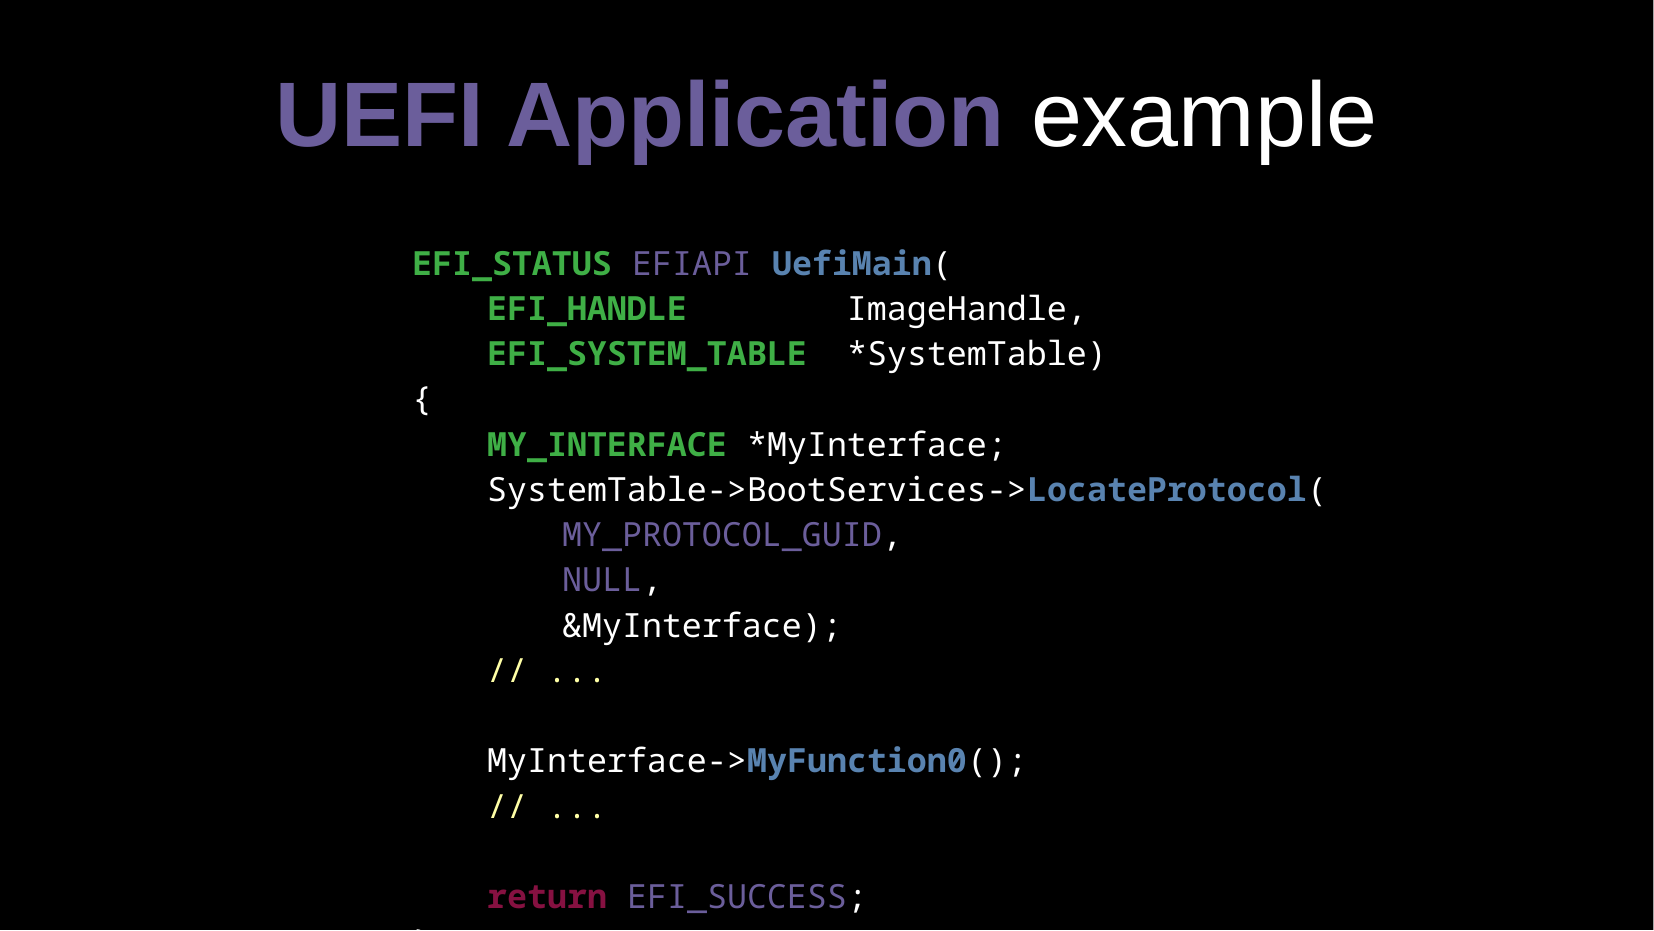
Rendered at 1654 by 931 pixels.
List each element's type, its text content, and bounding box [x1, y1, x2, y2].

title UEFI Application example [82, 37, 1571, 193]
text_box EFI_STATUS EFIAPI UefiMain( EFI_HANDLE ImageHandle, EFI_SYSTEM_TABLE *SystemTable) { MY_INTERFACE *MyInterface; SystemTable->BootServices->LocateProtocol( MY_PROTOCOL_GUID, NULL, &MyInterface); // ... MyInterface->MyFunction0(); // ... return EFI_SUCCESS; } [412, 239, 1426, 931]
